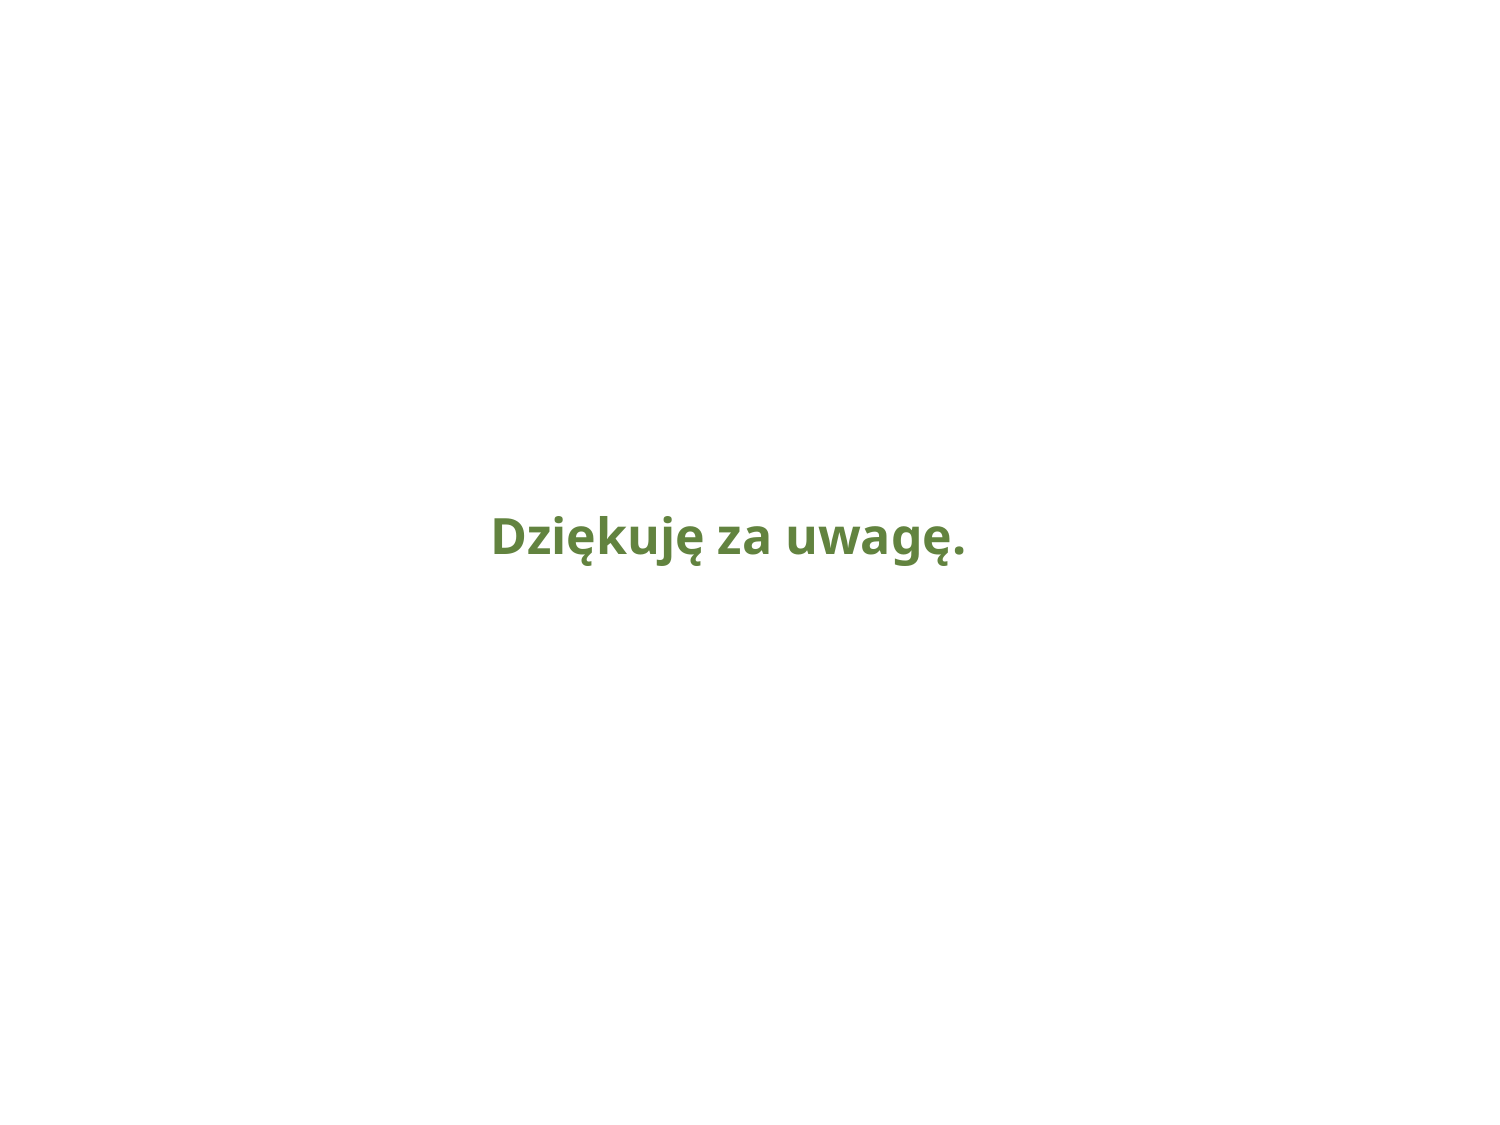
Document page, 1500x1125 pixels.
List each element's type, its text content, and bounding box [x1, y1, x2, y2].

text_box Dziękuję za uwagę. [433, 497, 1024, 573]
